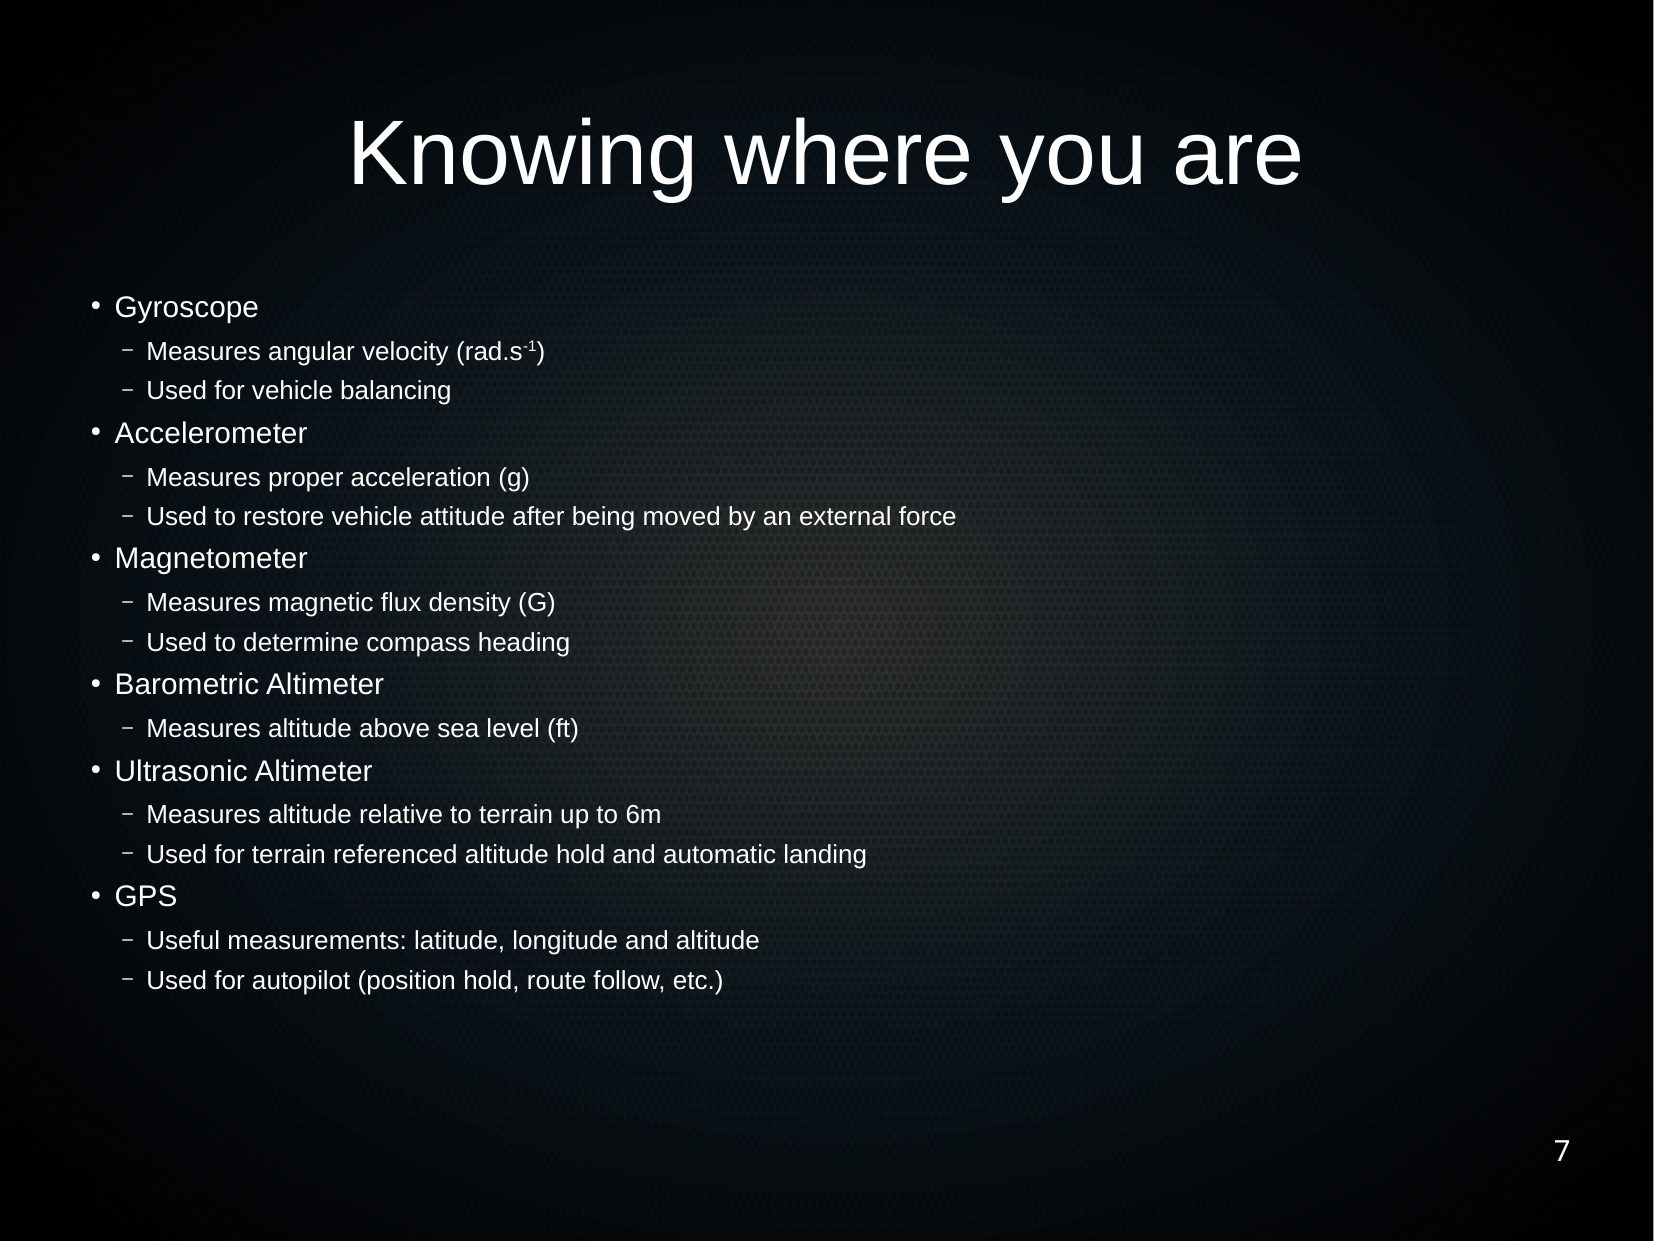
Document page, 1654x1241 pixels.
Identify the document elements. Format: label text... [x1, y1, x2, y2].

picture [0, 0, 1654, 1241]
list Gyroscope Measures angular velocity (rad.s-1) Used for vehicle balancing Accelerometer Measures proper acceleration (g) Used to restore vehicle attitude after being moved by an external force Magnetometer Measures magnetic flux density (G) Used to determine compass heading Barometric Altimeter Measures altitude above sea level (ft) Ultrasonic Altimeter Measures altitude relative to terrain up to 6m Used for terrain referenced altitude hold and automatic landing GPS Useful measurements: latitude, longitude and altitude Used for autopilot (position hold, route follow, etc.) [82, 290, 1538, 1010]
title Knowing where you are [82, 49, 1571, 257]
